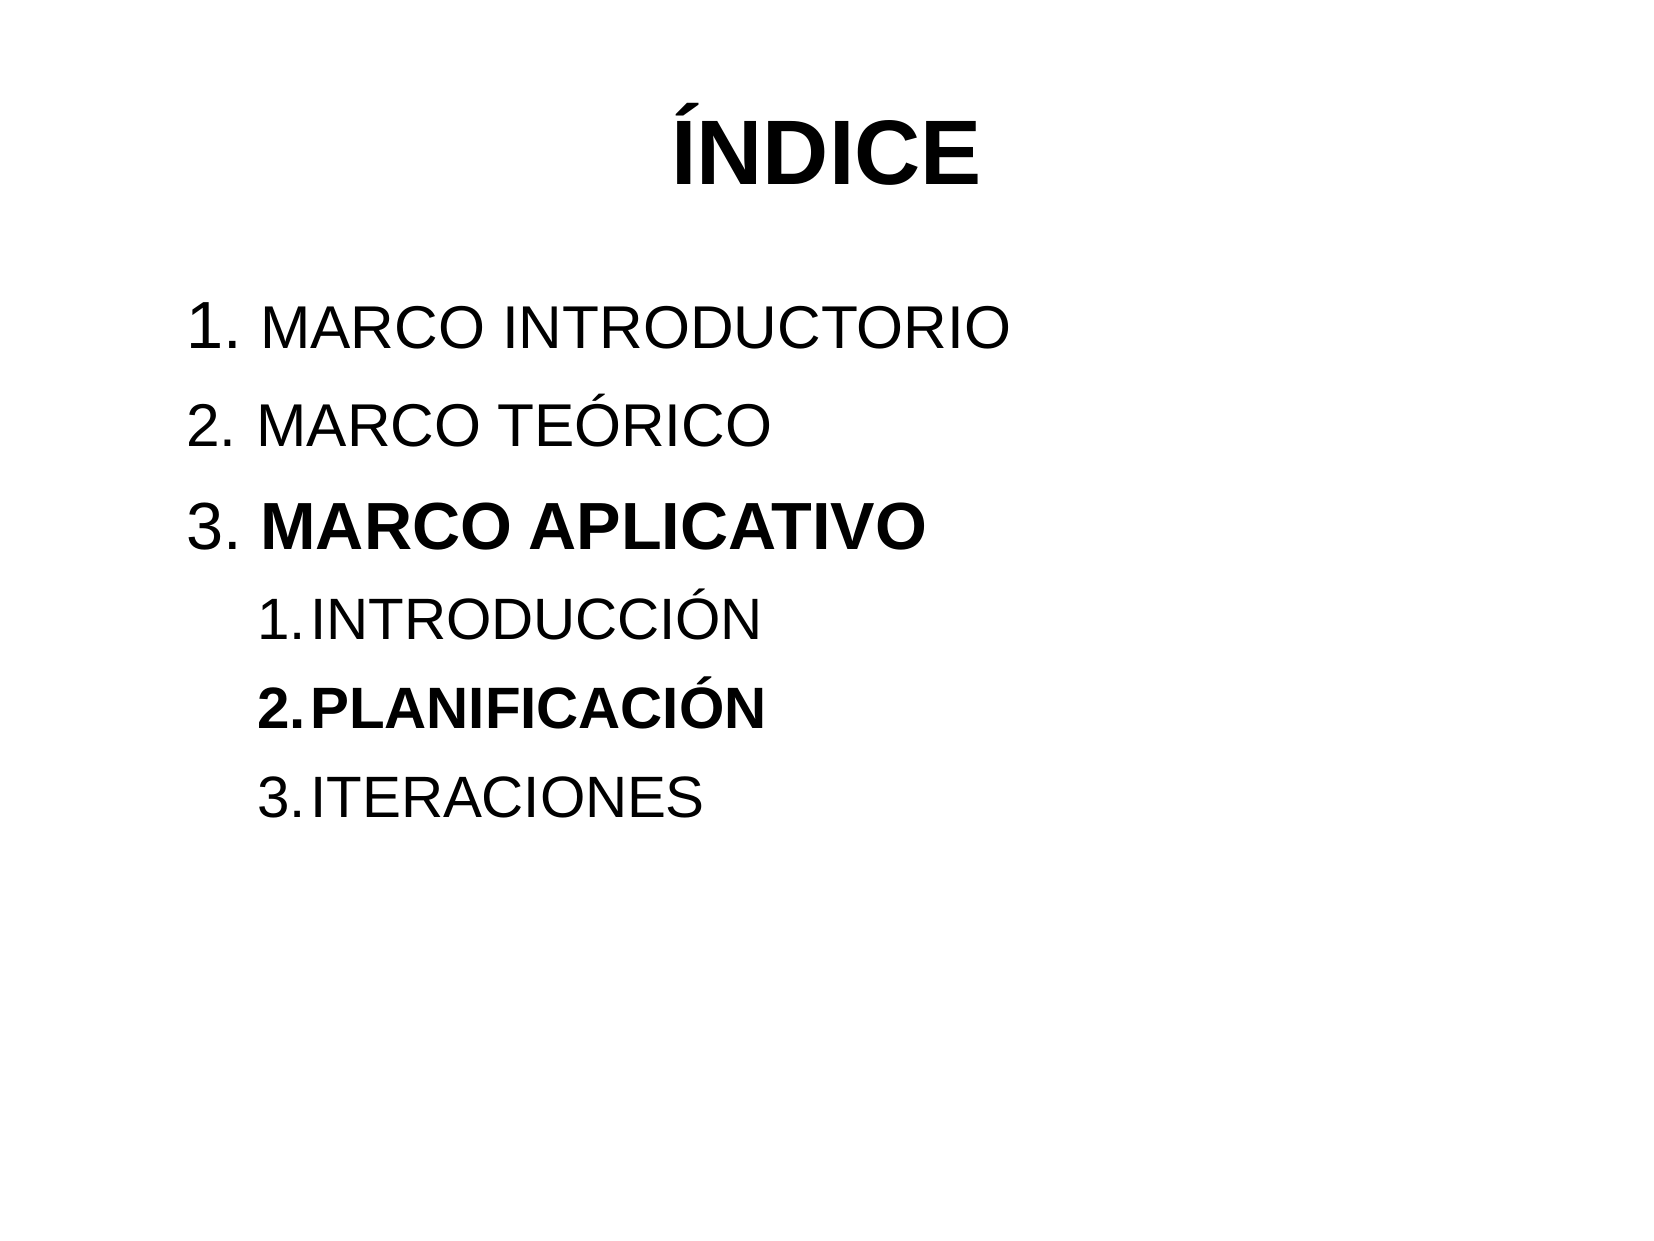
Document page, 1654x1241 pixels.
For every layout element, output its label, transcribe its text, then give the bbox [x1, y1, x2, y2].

list MARCO INTRODUCTORIO MARCO TEÓRICO MARCO APLICATIVO INTRODUCCIÓN PLANIFICACIÓN ITERACIONES [168, 287, 1469, 1007]
title ÍNDICE [82, 49, 1571, 257]
